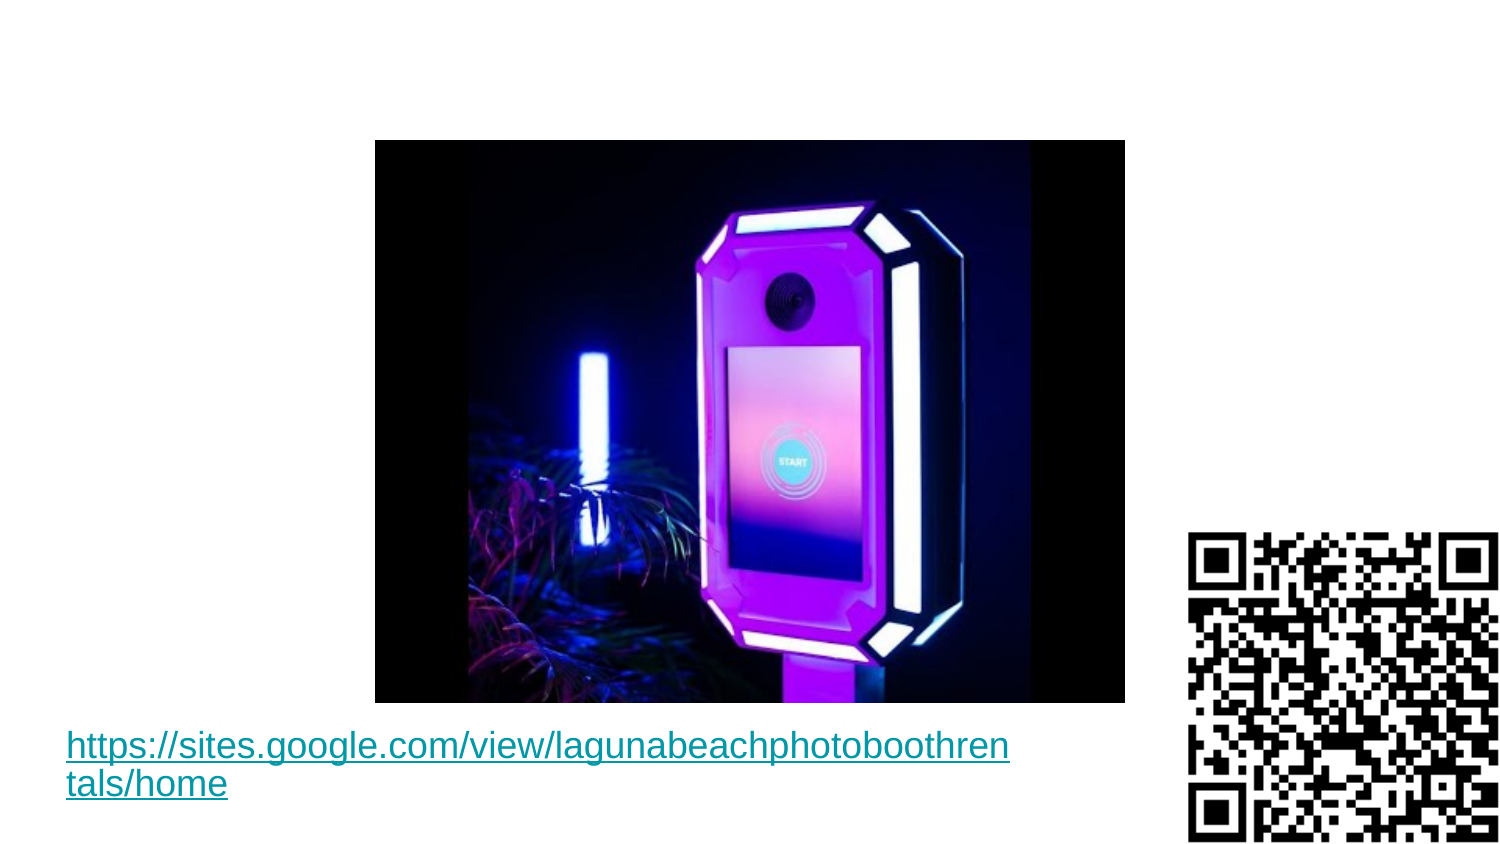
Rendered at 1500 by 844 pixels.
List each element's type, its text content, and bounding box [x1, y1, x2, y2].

picture [375, 140, 1125, 704]
list https://sites.google.com/view/lagunabeachphotoboothrentals/home [51, 694, 1036, 794]
picture [1187, 531, 1500, 844]
